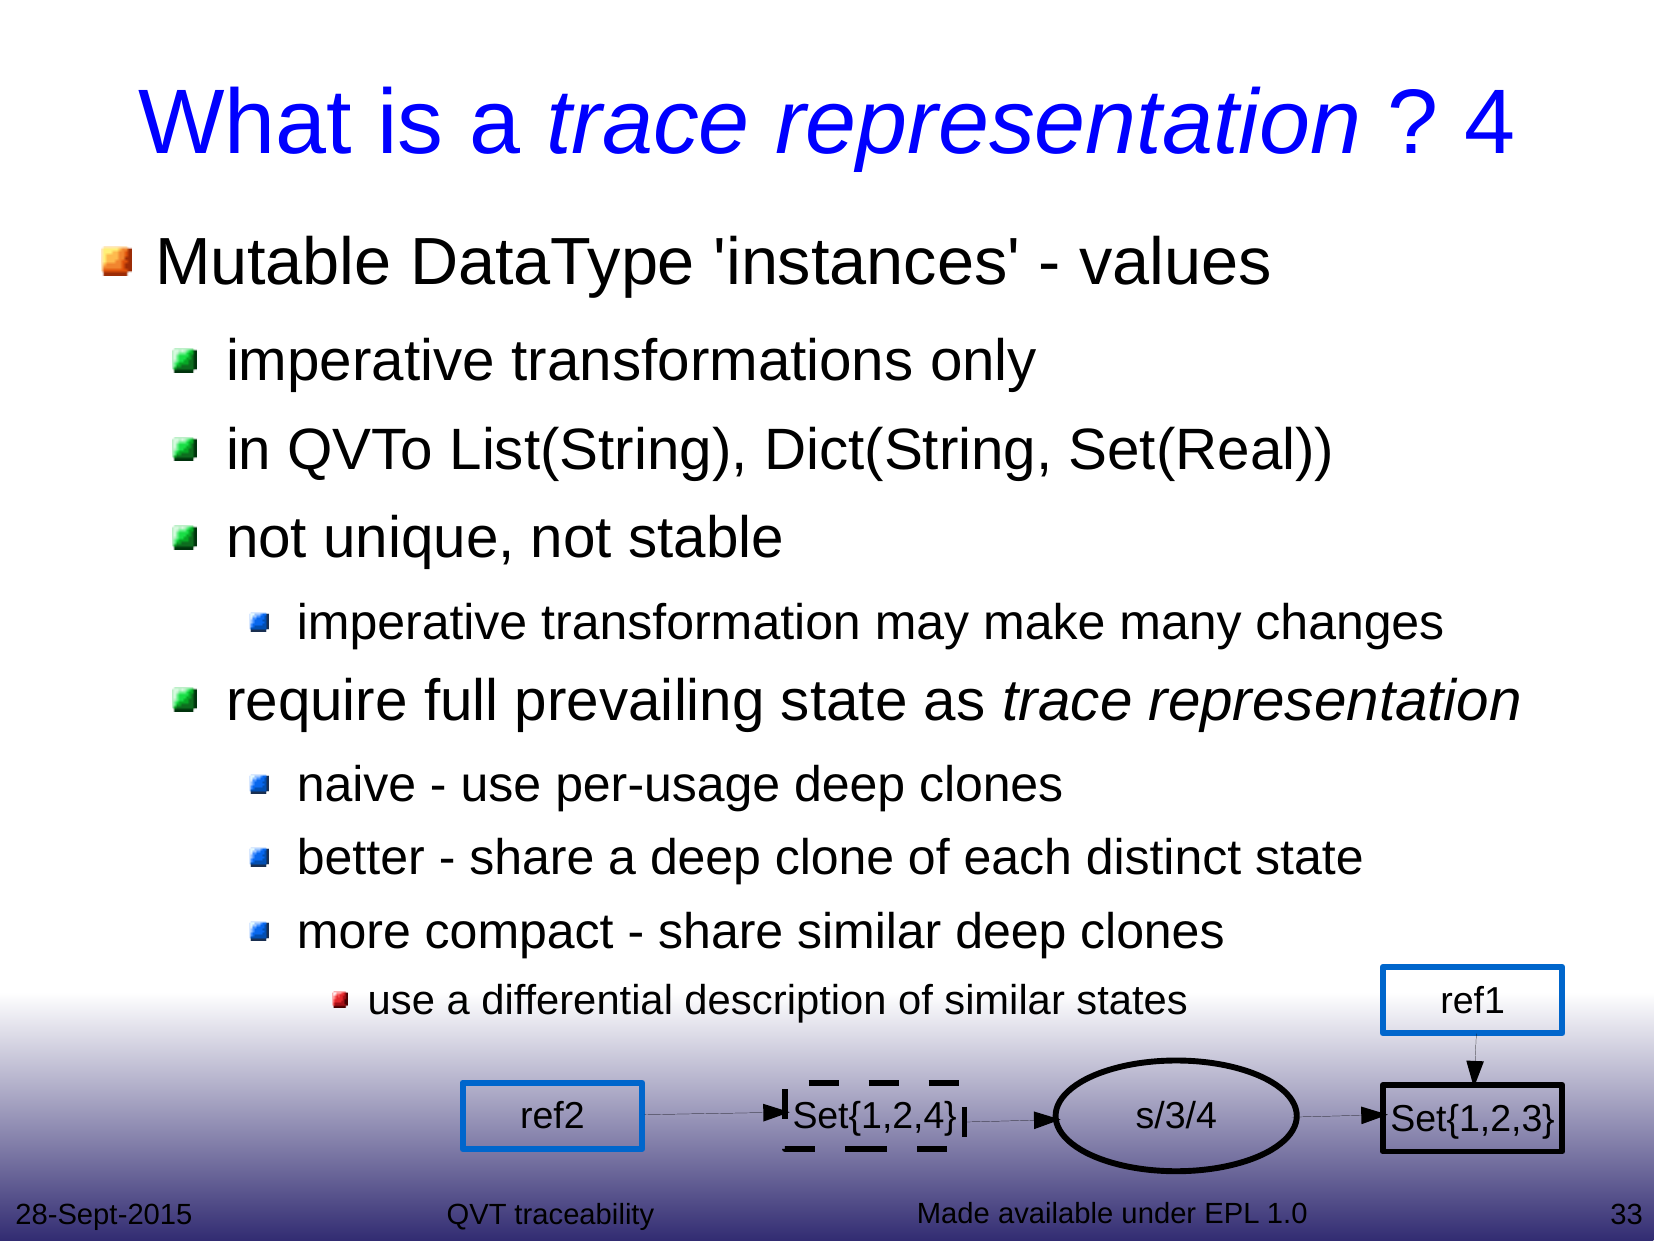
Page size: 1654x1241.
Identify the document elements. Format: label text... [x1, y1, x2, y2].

text_box Set{1,2,3} [1382, 1085, 1563, 1152]
text_box s/3/4 [1055, 1060, 1297, 1172]
text_box ref2 [462, 1082, 643, 1150]
text_box ref1 [1382, 966, 1563, 1034]
text_box Set{1,2,4} [784, 1082, 965, 1150]
list Mutable DataType 'instances' - values imperative transformations only in QVTo List(String), Dict(String, Set(Real)) not unique, not stable imperative transformation may make many changes require full prevailing state as trace representation naive - use per-usage deep clones better - share a deep clone of each distinct state more compact - share similar deep clones use a differential description of similar states [84, 223, 1573, 1135]
title What is a trace representation ? 4 [82, 49, 1571, 195]
